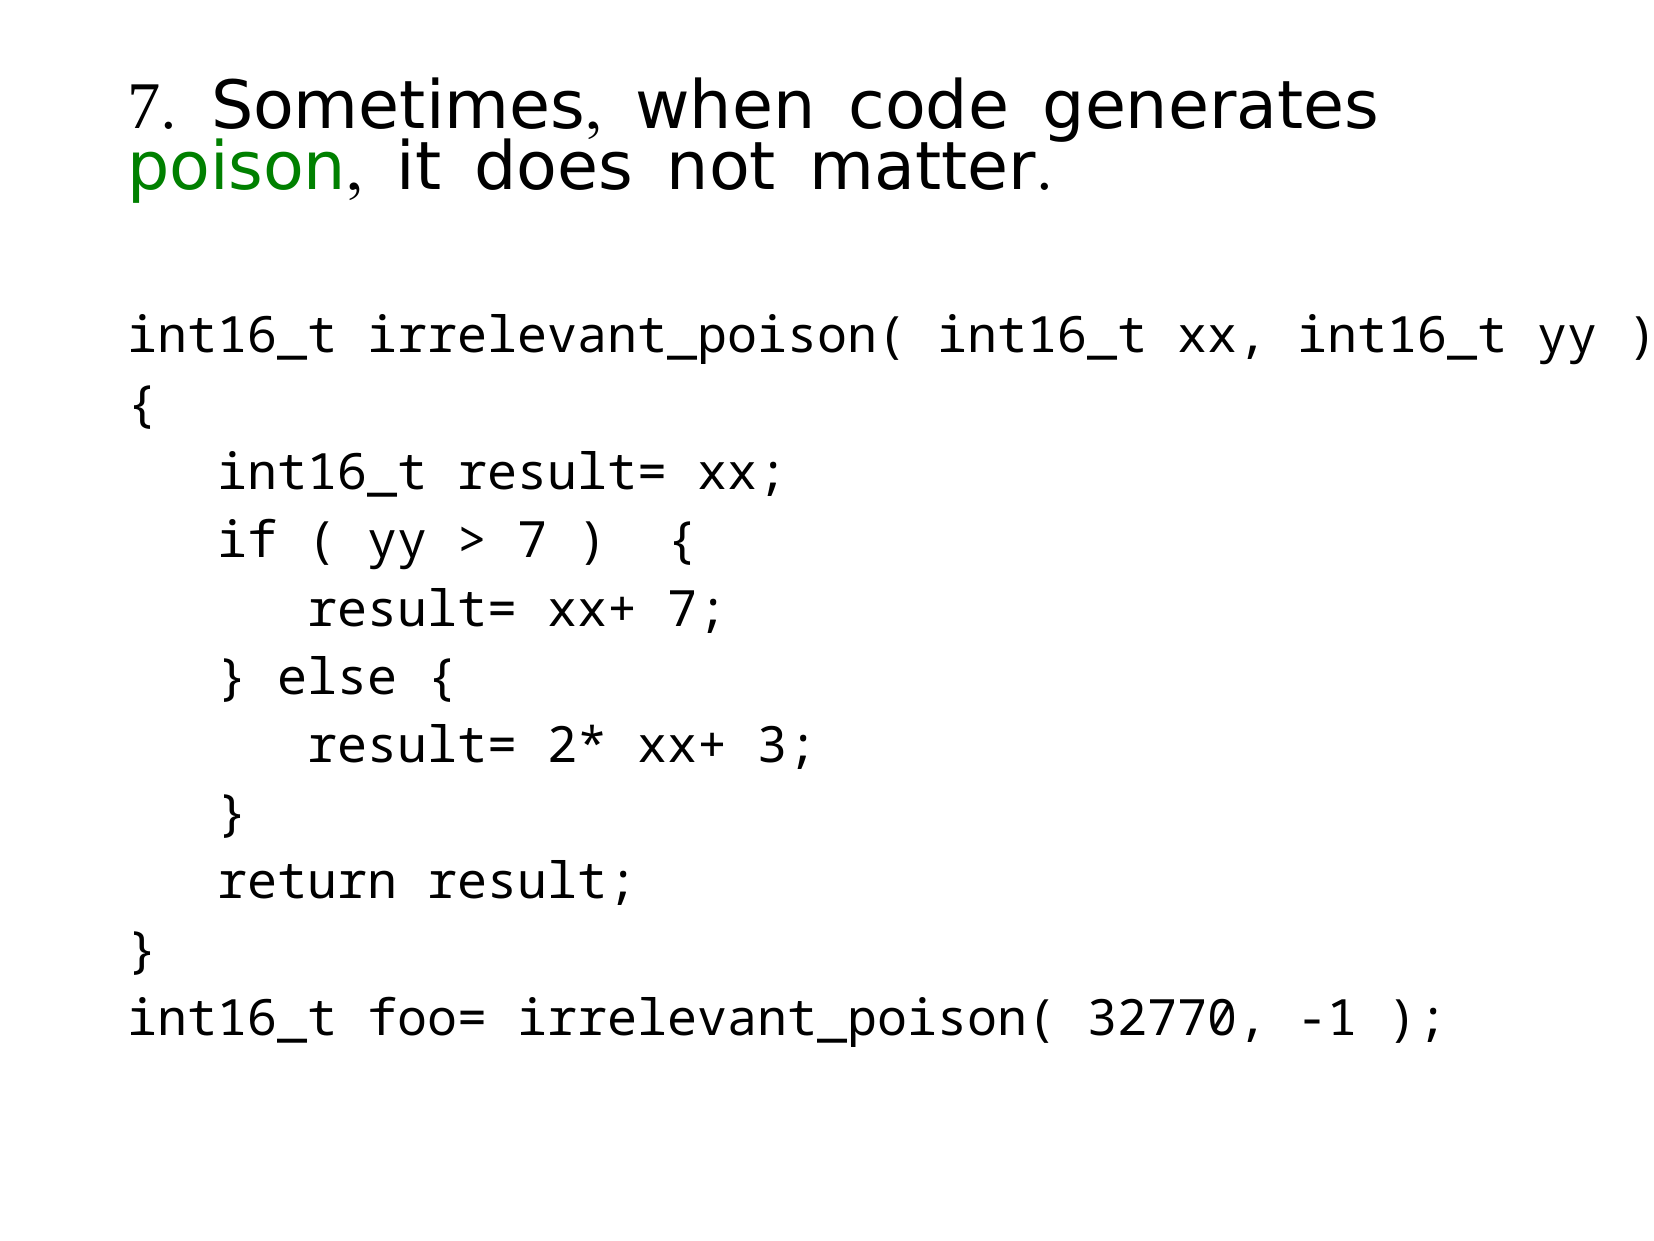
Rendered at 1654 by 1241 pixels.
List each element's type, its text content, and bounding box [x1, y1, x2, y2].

text_box 7. Sometimes, when code generates poison, it does not matter. [112, 75, 1538, 257]
text_box int16_t irrelevant_poison( int16_t xx, int16_t yy ) { int16_t result= xx; if ( yy > 7 ) { result= xx+ 7; } else { result= 2* xx+ 3; } return result; } int16_t foo= irrelevant_poison( 32770, -1 ); [112, 292, 1654, 1003]
